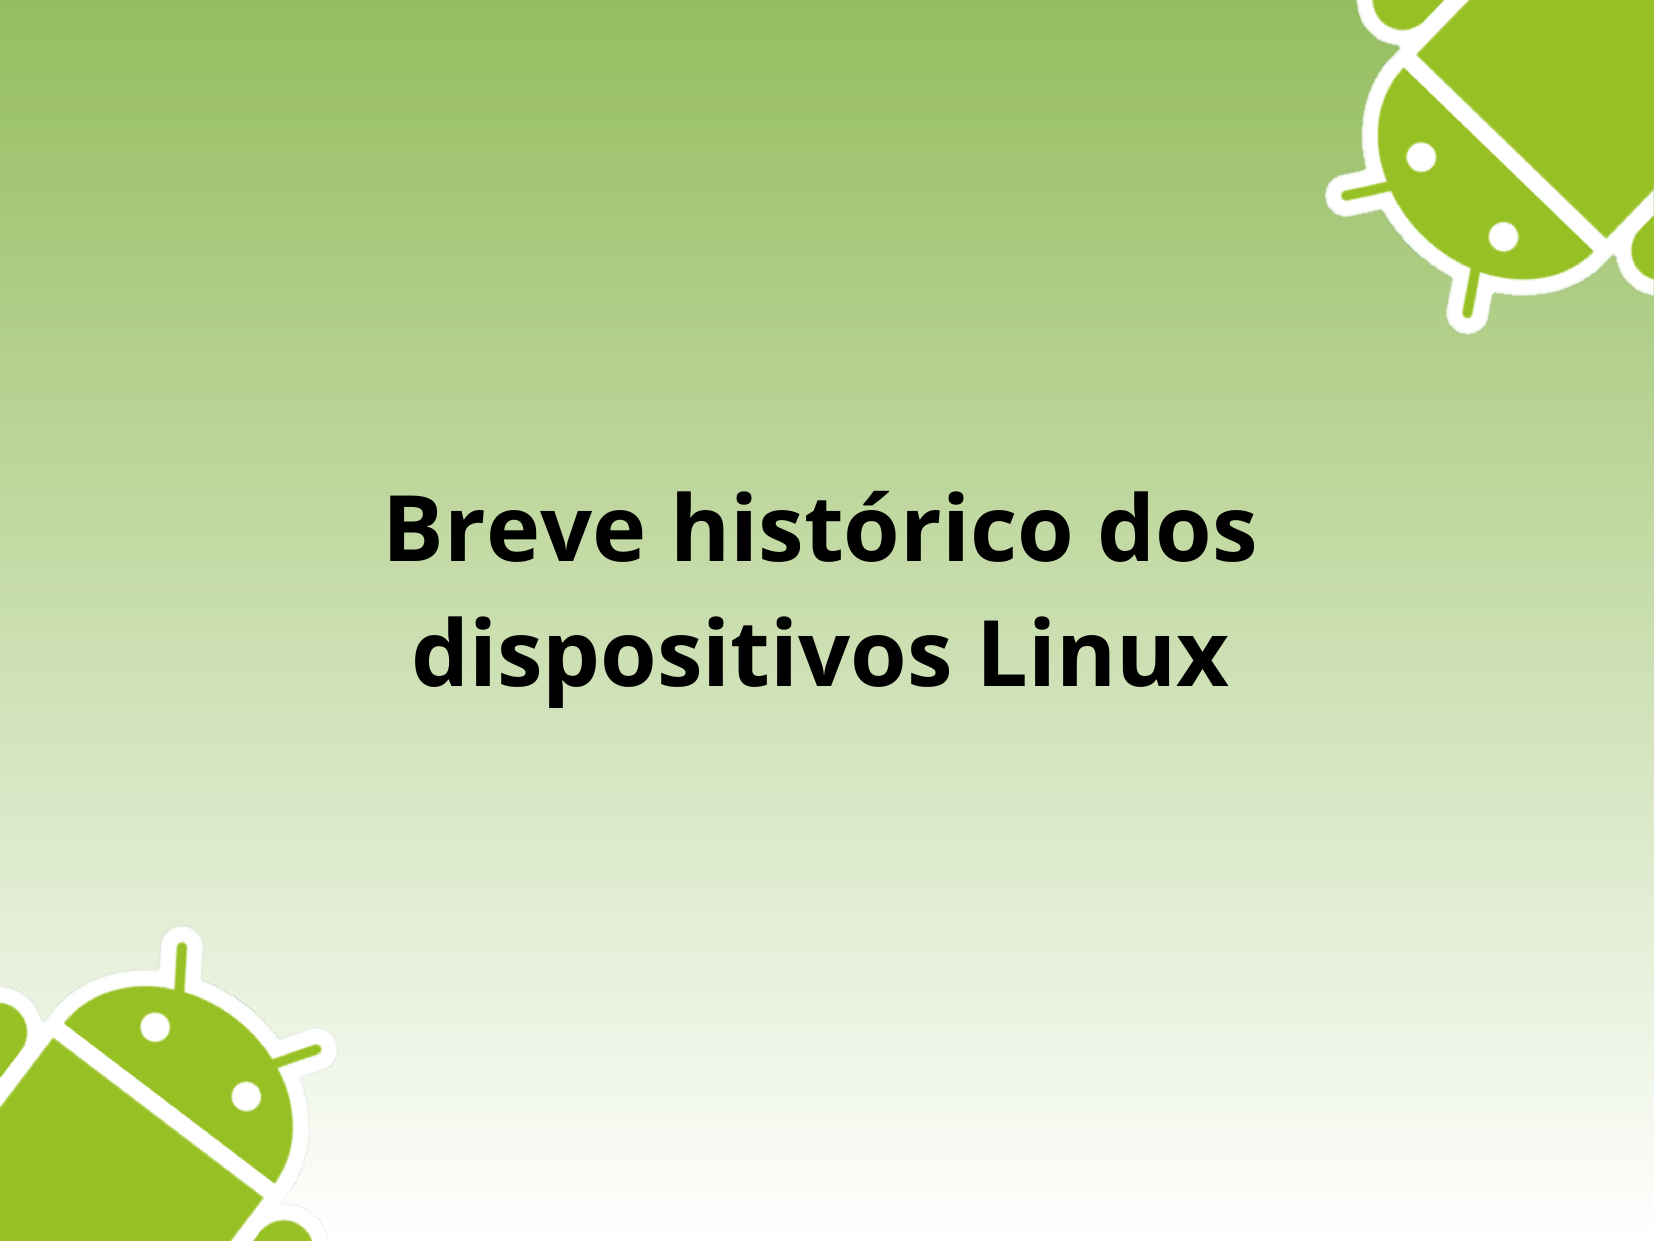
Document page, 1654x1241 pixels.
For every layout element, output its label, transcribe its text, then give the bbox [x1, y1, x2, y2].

subtitle Breve histórico dos dispositivos Linux [76, 59, 1565, 1119]
picture [0, 852, 441, 1241]
picture [1281, 0, 1654, 416]
